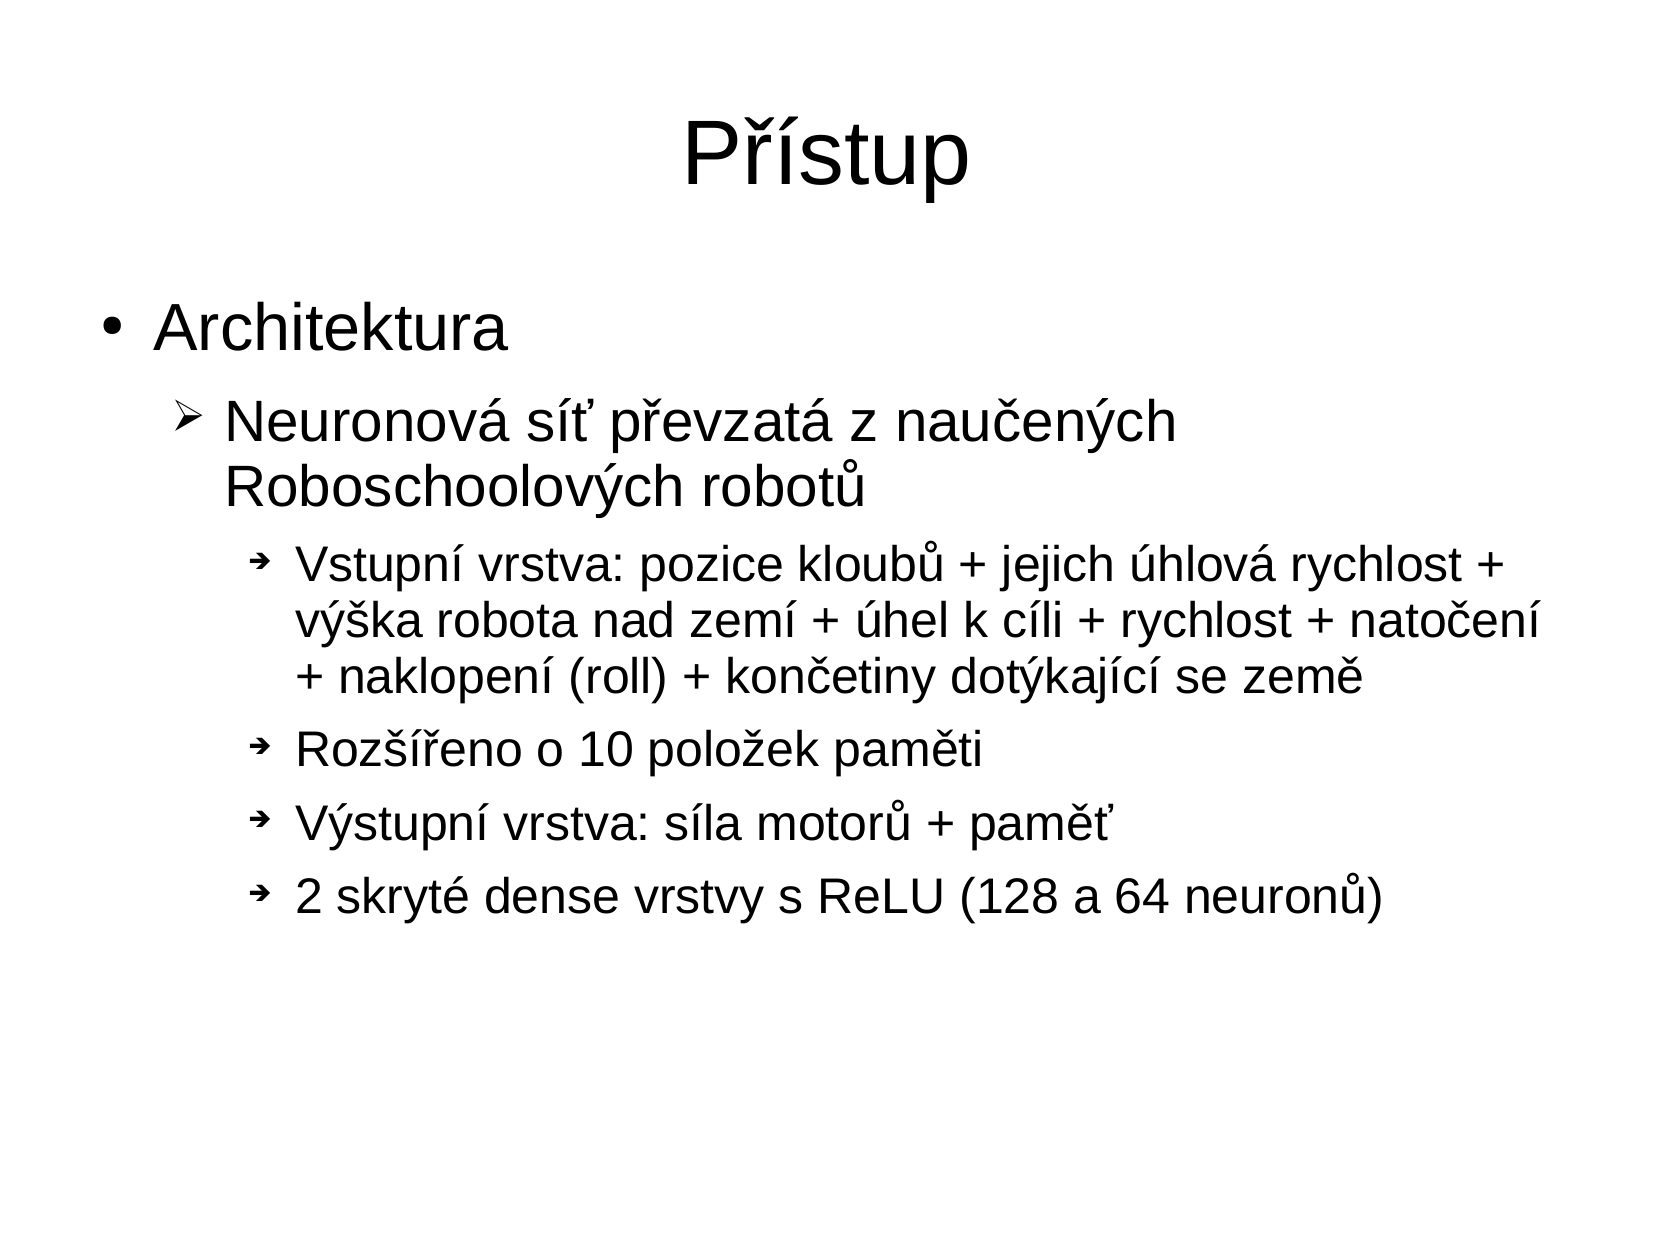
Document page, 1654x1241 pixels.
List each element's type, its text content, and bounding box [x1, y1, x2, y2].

list Architektura Neuronová síť převzatá z naučených Roboschoolových robotů Vstupní vrstva: pozice kloubů + jejich úhlová rychlost + výška robota nad zemí + úhel k cíli + rychlost + natočení + naklopení (roll) + končetiny dotýkající se země Rozšířeno o 10 položek paměti Výstupní vrstva: síla motorů + paměť 2 skryté dense vrstvy s ReLU (128 a 64 neuronů) [82, 290, 1571, 1010]
title Přístup [82, 49, 1571, 257]
